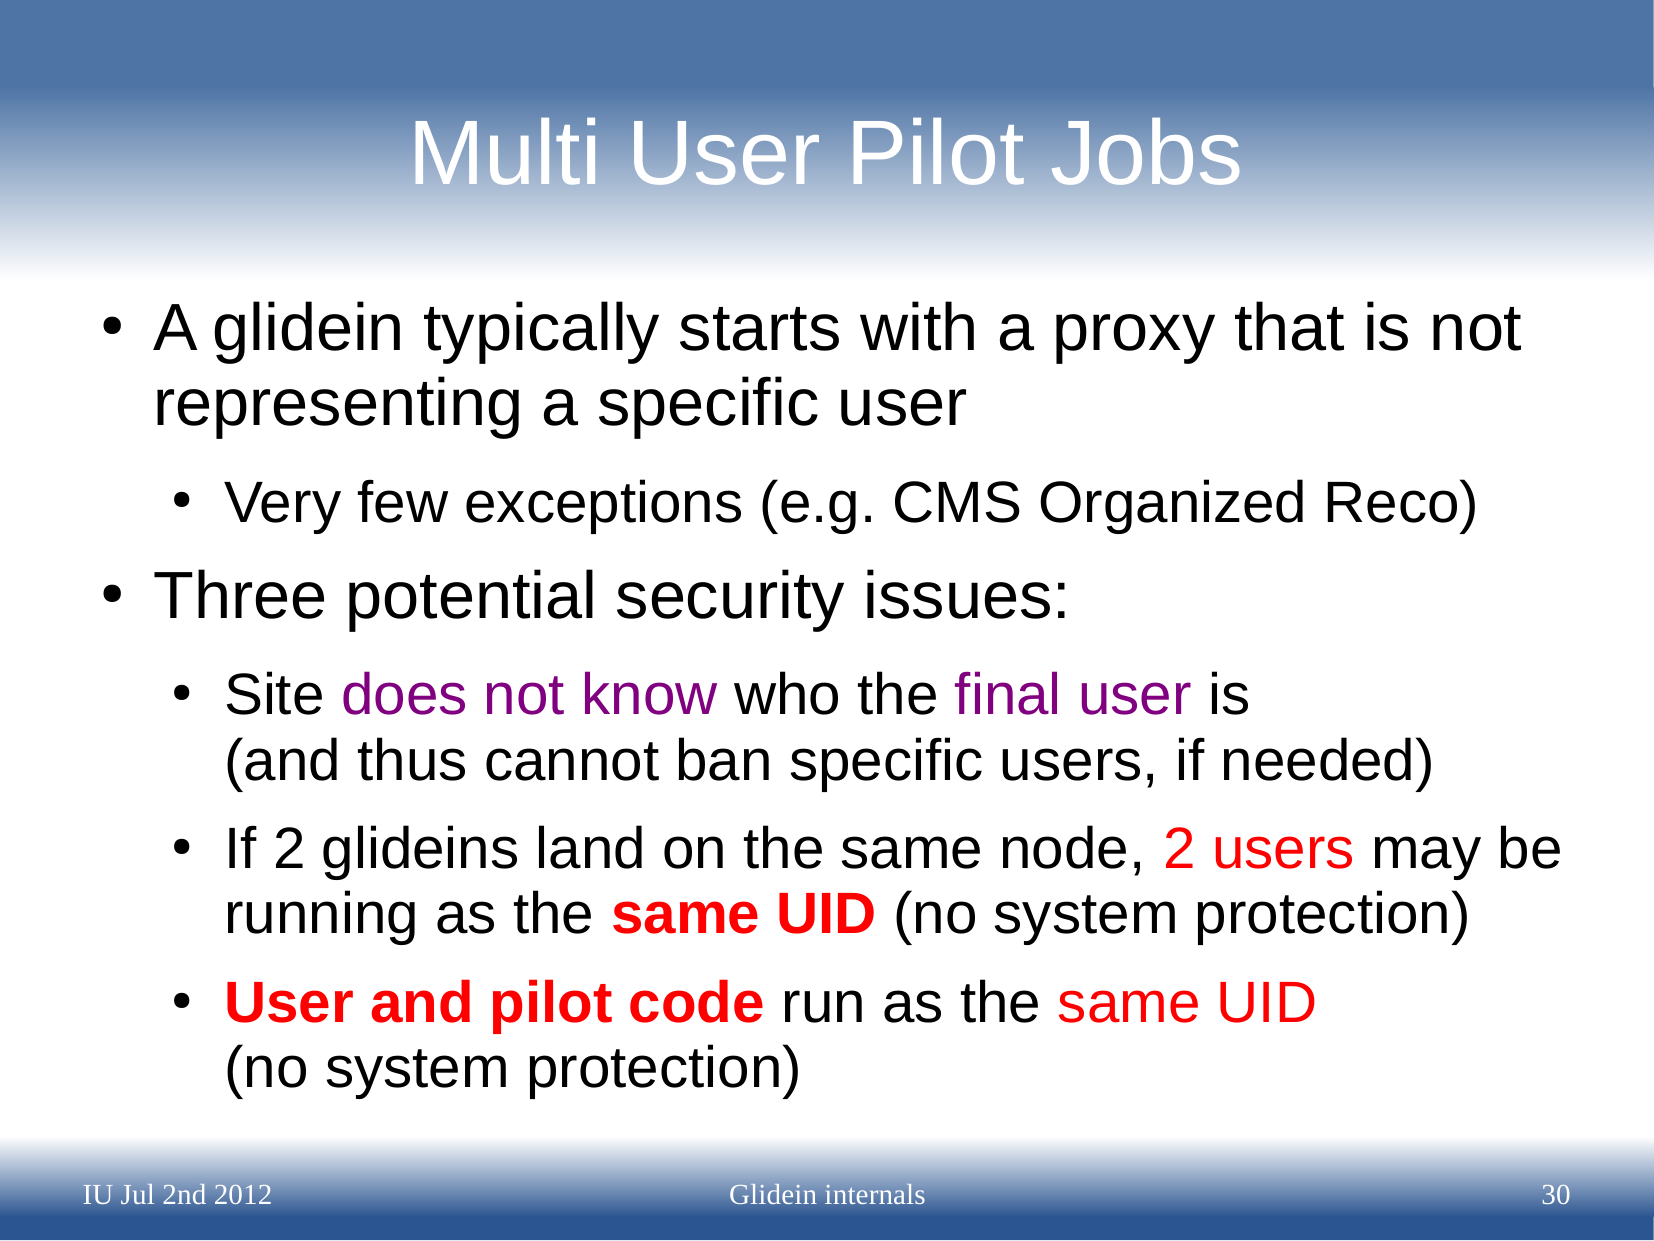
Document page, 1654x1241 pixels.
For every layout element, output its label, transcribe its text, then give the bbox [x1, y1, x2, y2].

list A glidein typically starts with a proxy that is not representing a specific user Very few exceptions (e.g. CMS Organized Reco) Three potential security issues: Site does not know who the final user is (and thus cannot ban specific users, if needed) If 2 glideins land on the same node, 2 users may be running as the same UID (no system protection) User and pilot code run as the same UID (no system protection) [82, 290, 1571, 1109]
title Multi User Pilot Jobs [82, 56, 1571, 250]
